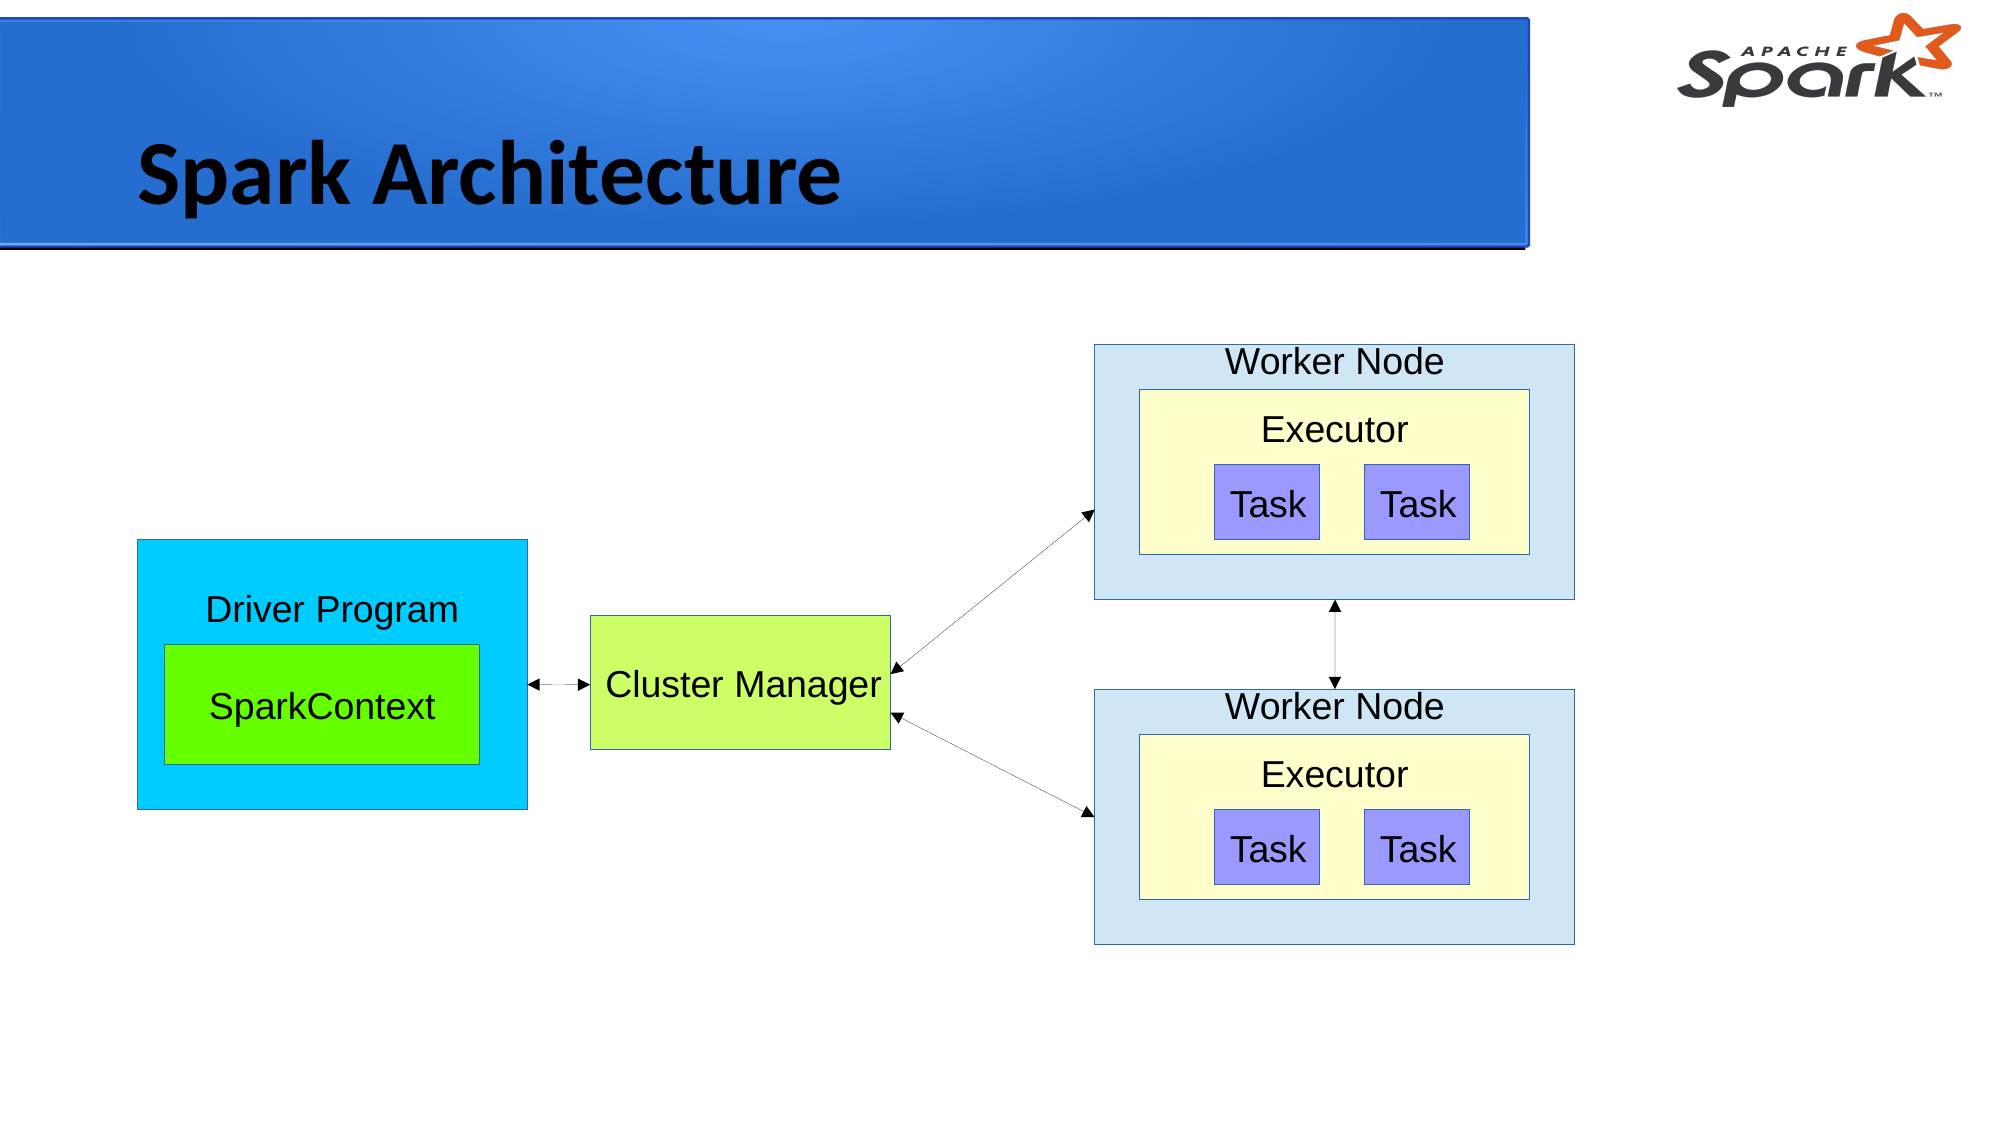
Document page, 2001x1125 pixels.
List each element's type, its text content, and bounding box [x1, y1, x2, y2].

text_box Executor [1139, 734, 1530, 900]
text_box SparkContext [164, 644, 480, 765]
text_box Worker Node [1094, 689, 1575, 945]
text_box Task [1364, 464, 1470, 540]
picture [1677, 13, 1961, 107]
text_box Worker Node [1094, 344, 1575, 600]
text_box Task [1214, 464, 1320, 540]
text_box Cluster Manager [590, 615, 891, 750]
text_box Task [1214, 809, 1320, 885]
text_box Driver Program [137, 539, 528, 810]
text_box Task [1364, 809, 1470, 885]
text_box Spark Architecture [137, 59, 1863, 277]
text_box Executor [1139, 389, 1530, 555]
